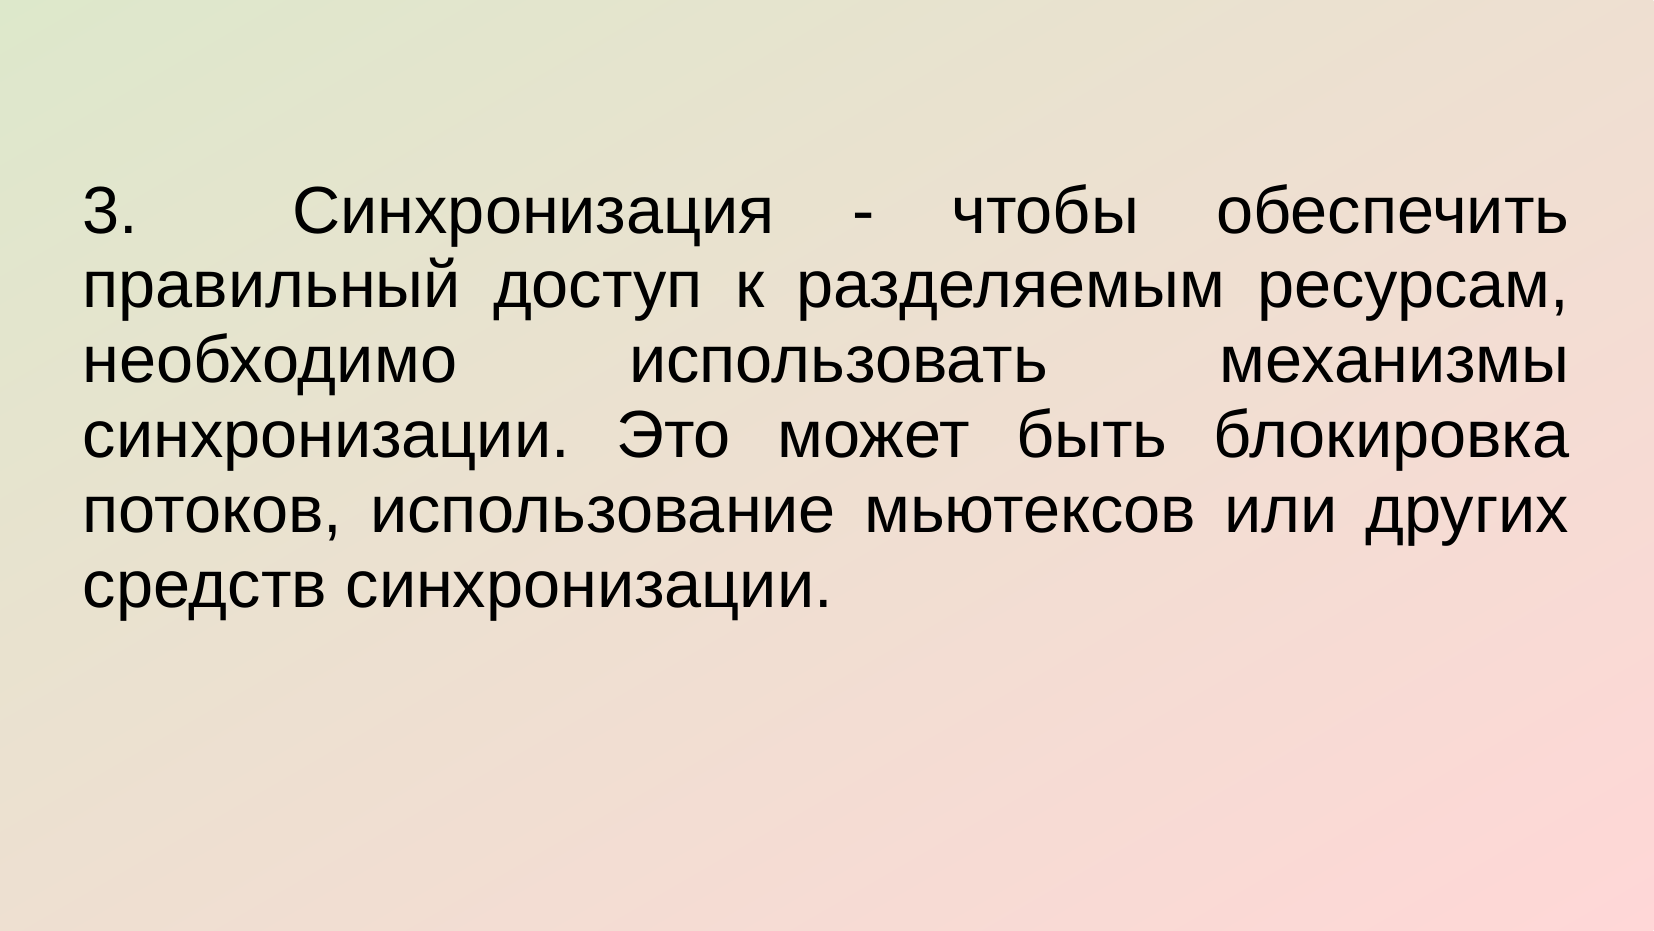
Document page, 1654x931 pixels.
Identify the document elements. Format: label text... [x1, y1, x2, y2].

subtitle 3. Синхронизация - чтобы обеспечить правильный доступ к разделяемым ресурсам, необходимо использовать механизмы синхронизации. Это может быть блокировка потоков, использование мьютексов или других средств синхронизации. [82, 37, 1571, 757]
